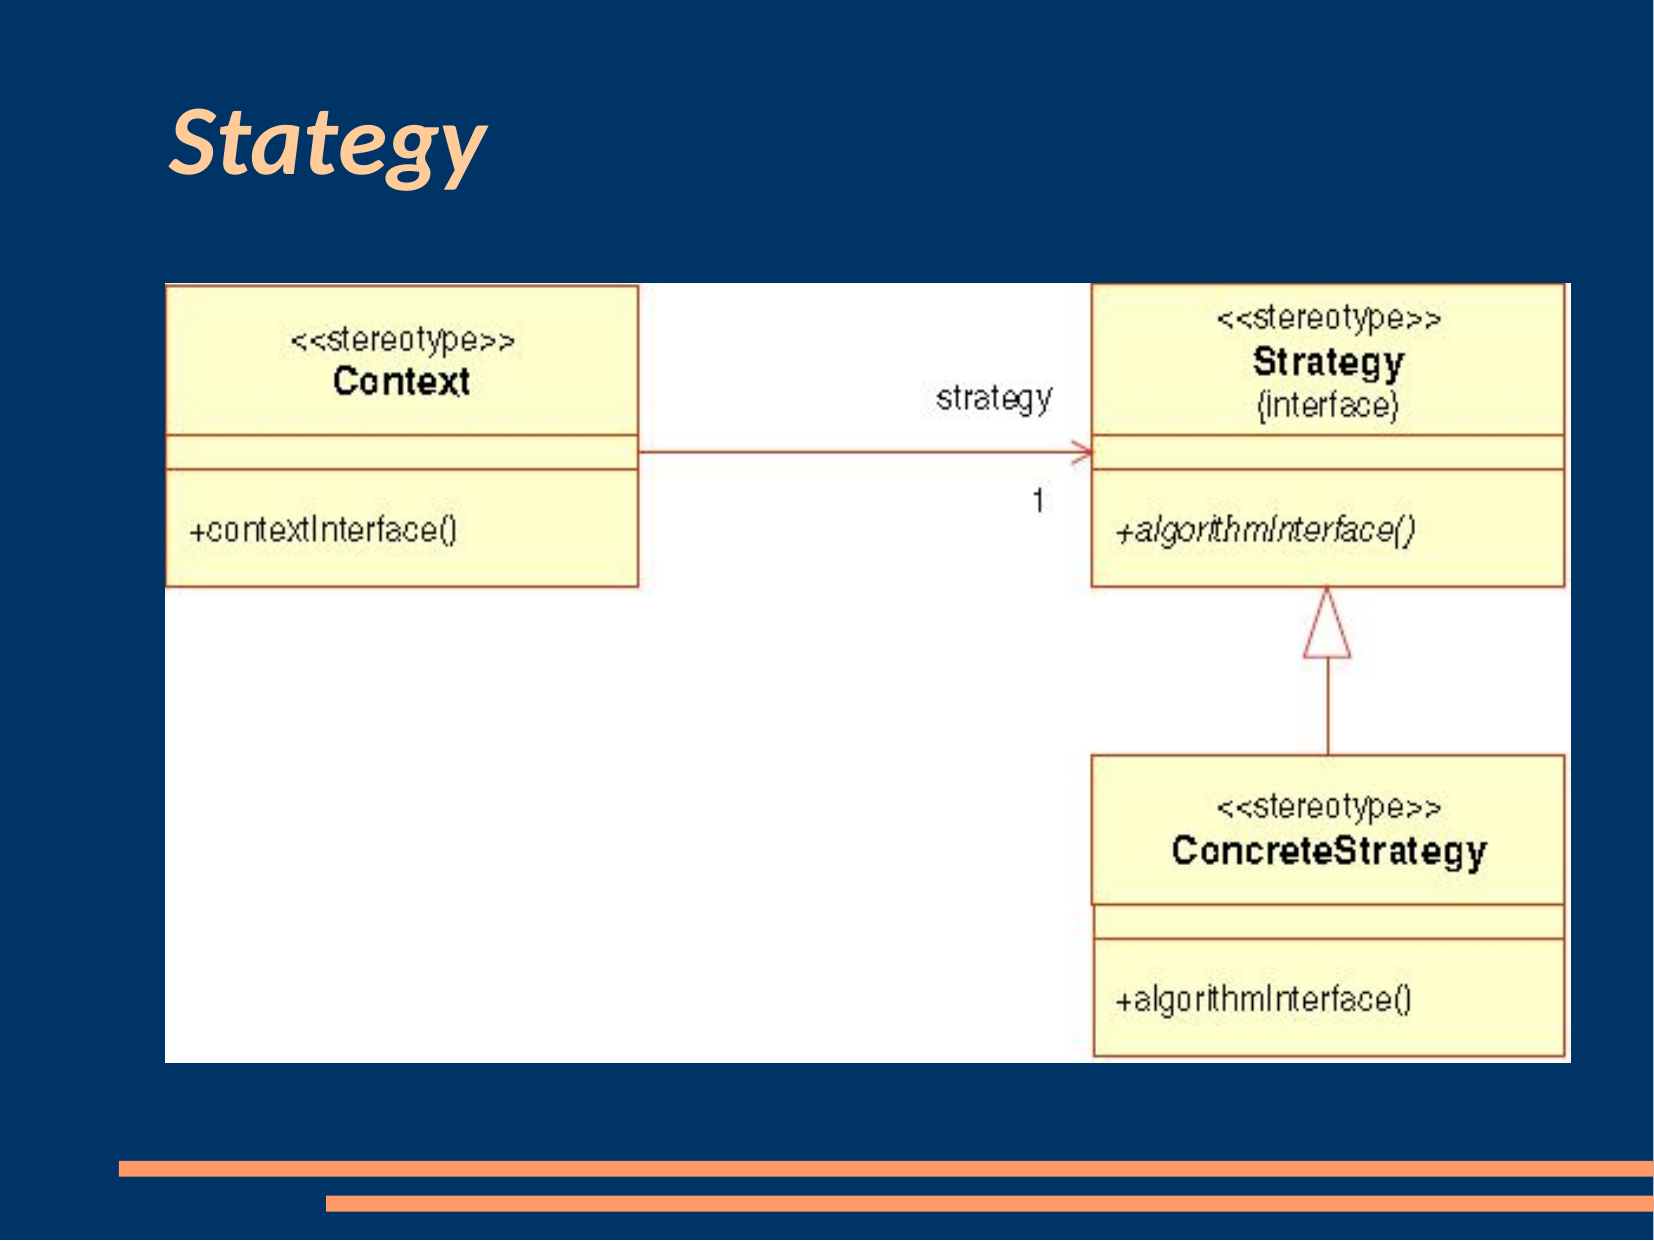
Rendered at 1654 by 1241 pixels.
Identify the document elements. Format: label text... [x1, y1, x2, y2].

title Stategy [121, 46, 1534, 254]
picture [165, 283, 1571, 1063]
